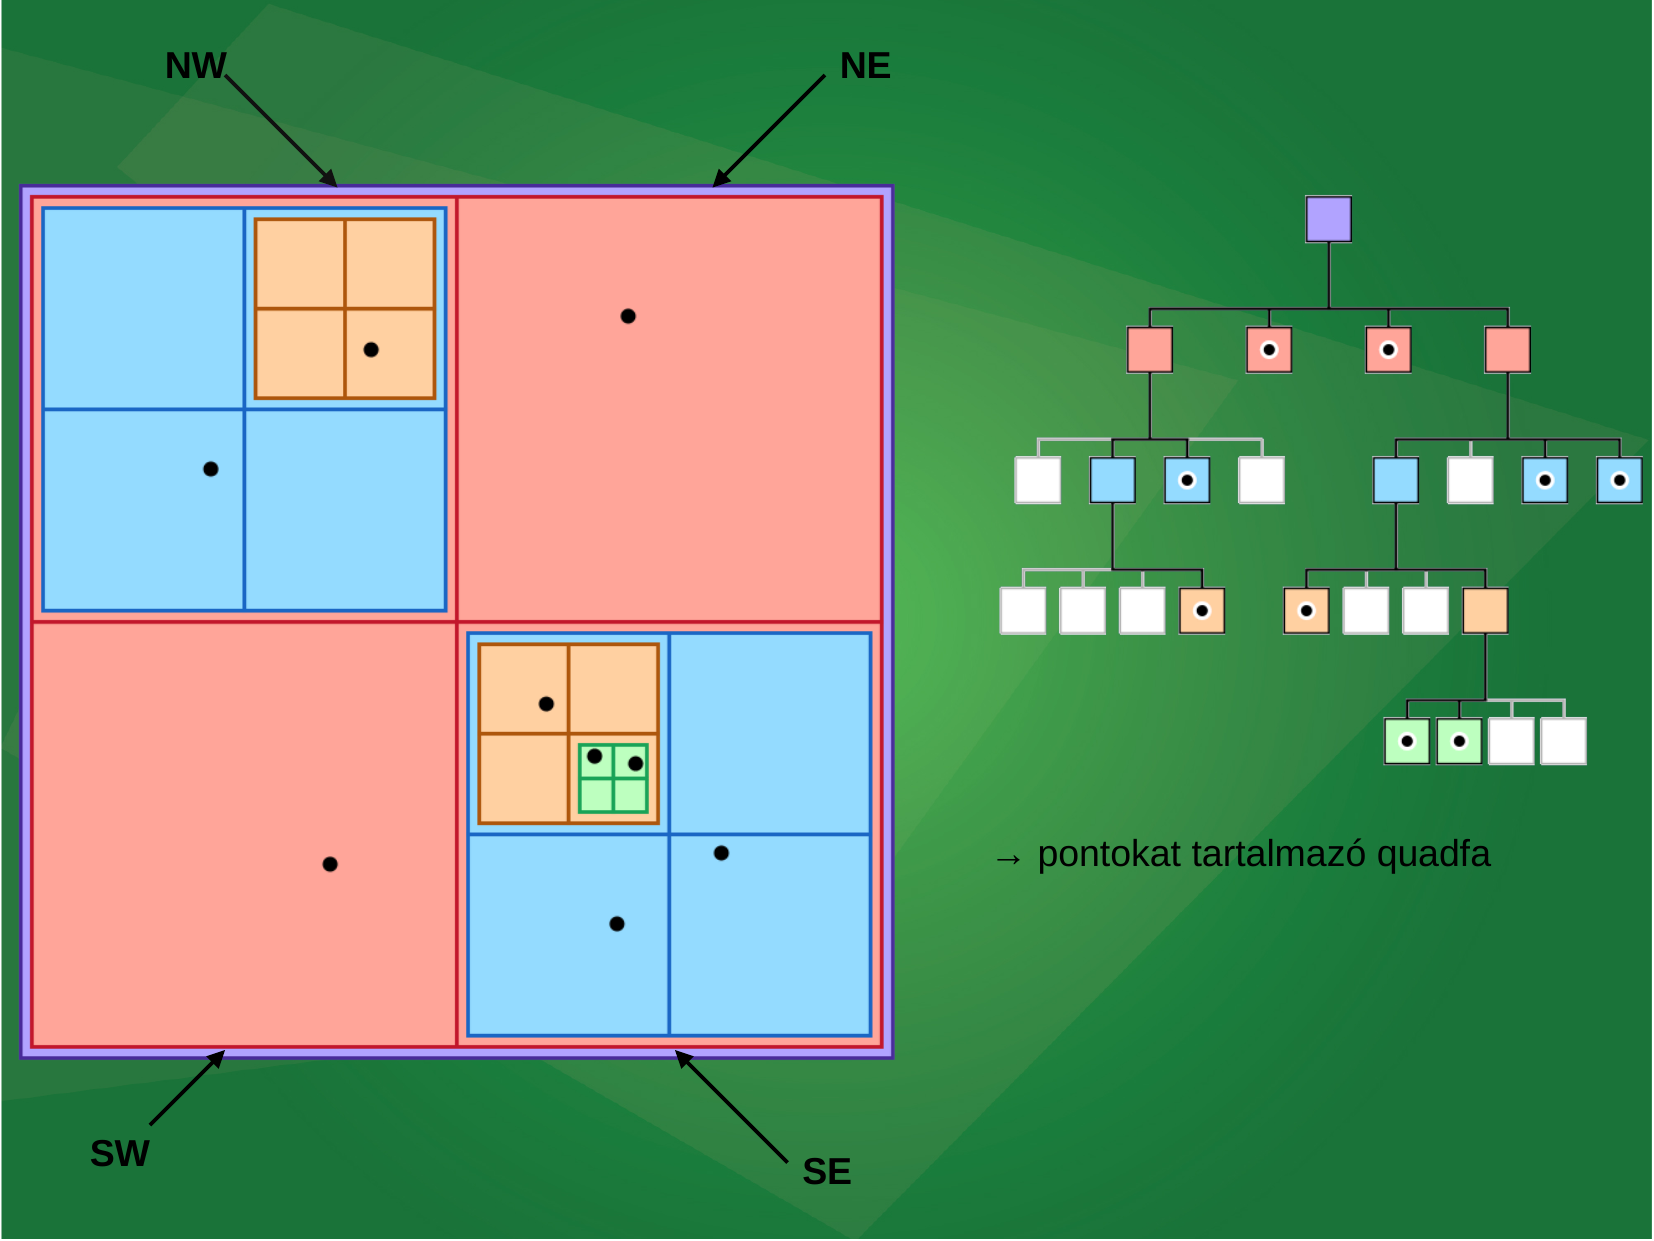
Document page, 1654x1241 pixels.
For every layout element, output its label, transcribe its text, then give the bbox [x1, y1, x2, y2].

text_box → pontokat tartalmazó quadfa [975, 825, 1613, 882]
text_box SW [75, 1125, 188, 1182]
text_box NE [825, 37, 938, 95]
text_box NW [150, 37, 263, 95]
picture [0, 0, 1654, 1241]
text_box SE [787, 1143, 901, 1201]
